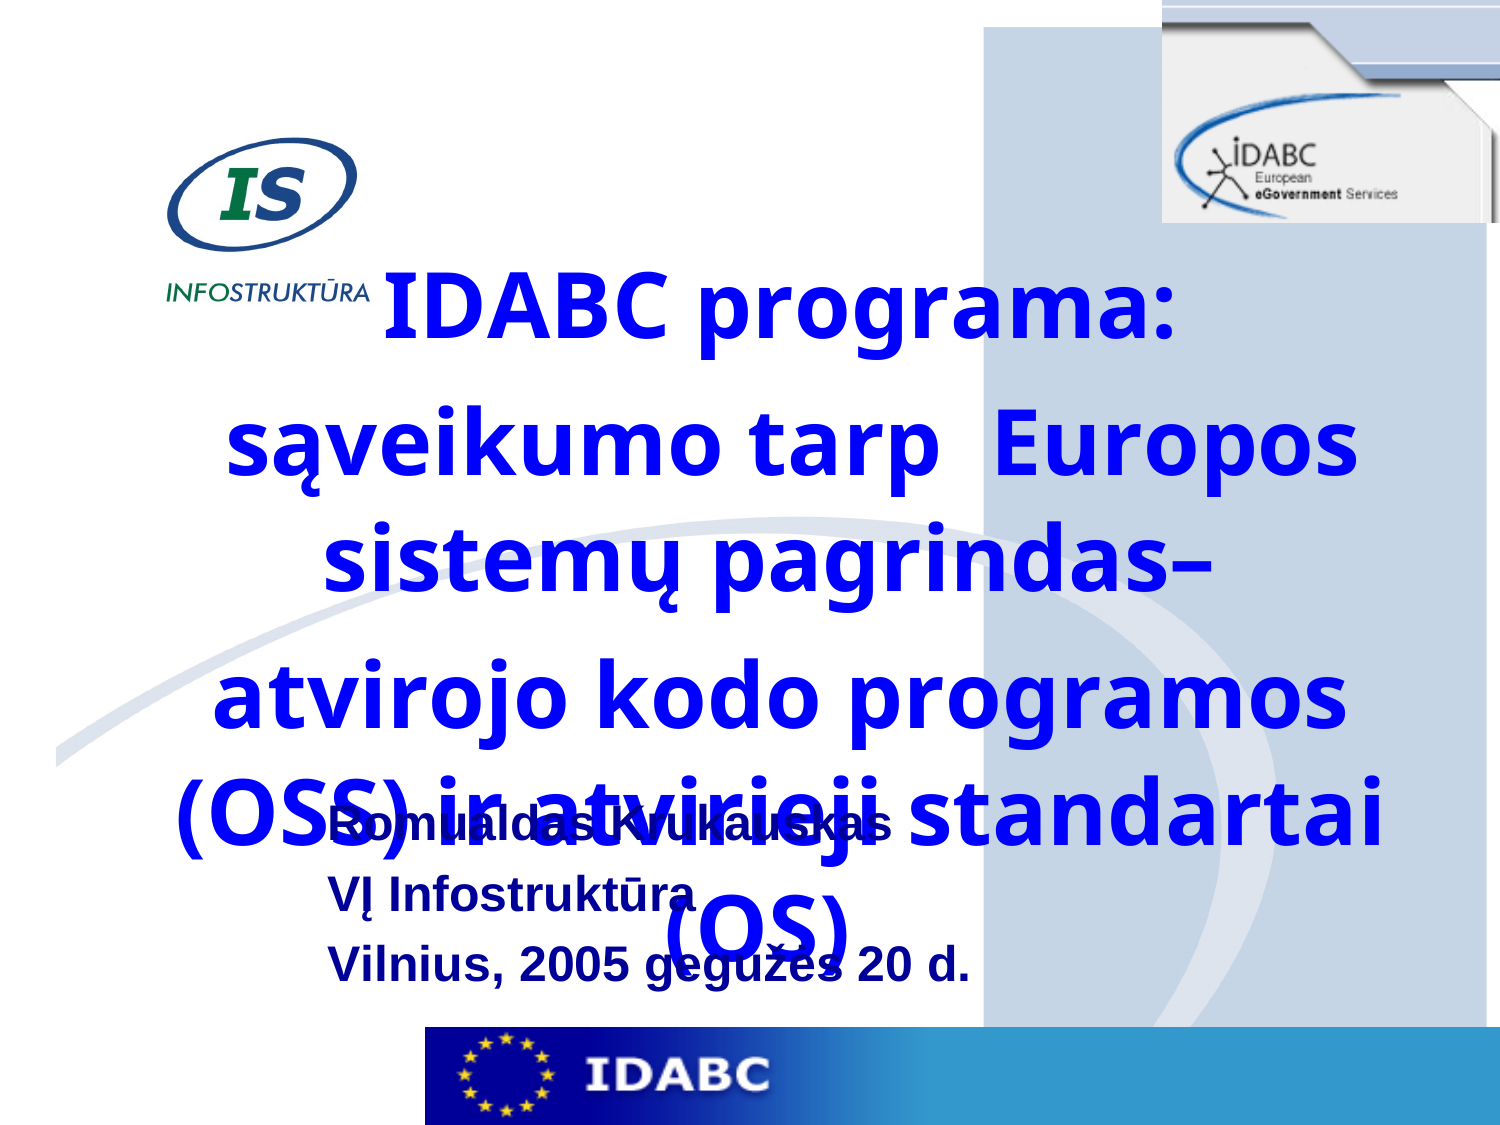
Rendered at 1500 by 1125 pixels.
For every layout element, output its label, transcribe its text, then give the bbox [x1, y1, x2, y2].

text_box Romualdas Krukauskas VĮ Infostruktūra Vilnius, 2005 gegužės 20 d. [312, 787, 1188, 1001]
picture [54, 0, 1500, 1125]
subtitle IDABC programa: sąveikumo tarp Europos sistemų pagrindas– atvirojo kodo programos (OSS) ir atvirieji standartai (OS) [87, 237, 1475, 807]
